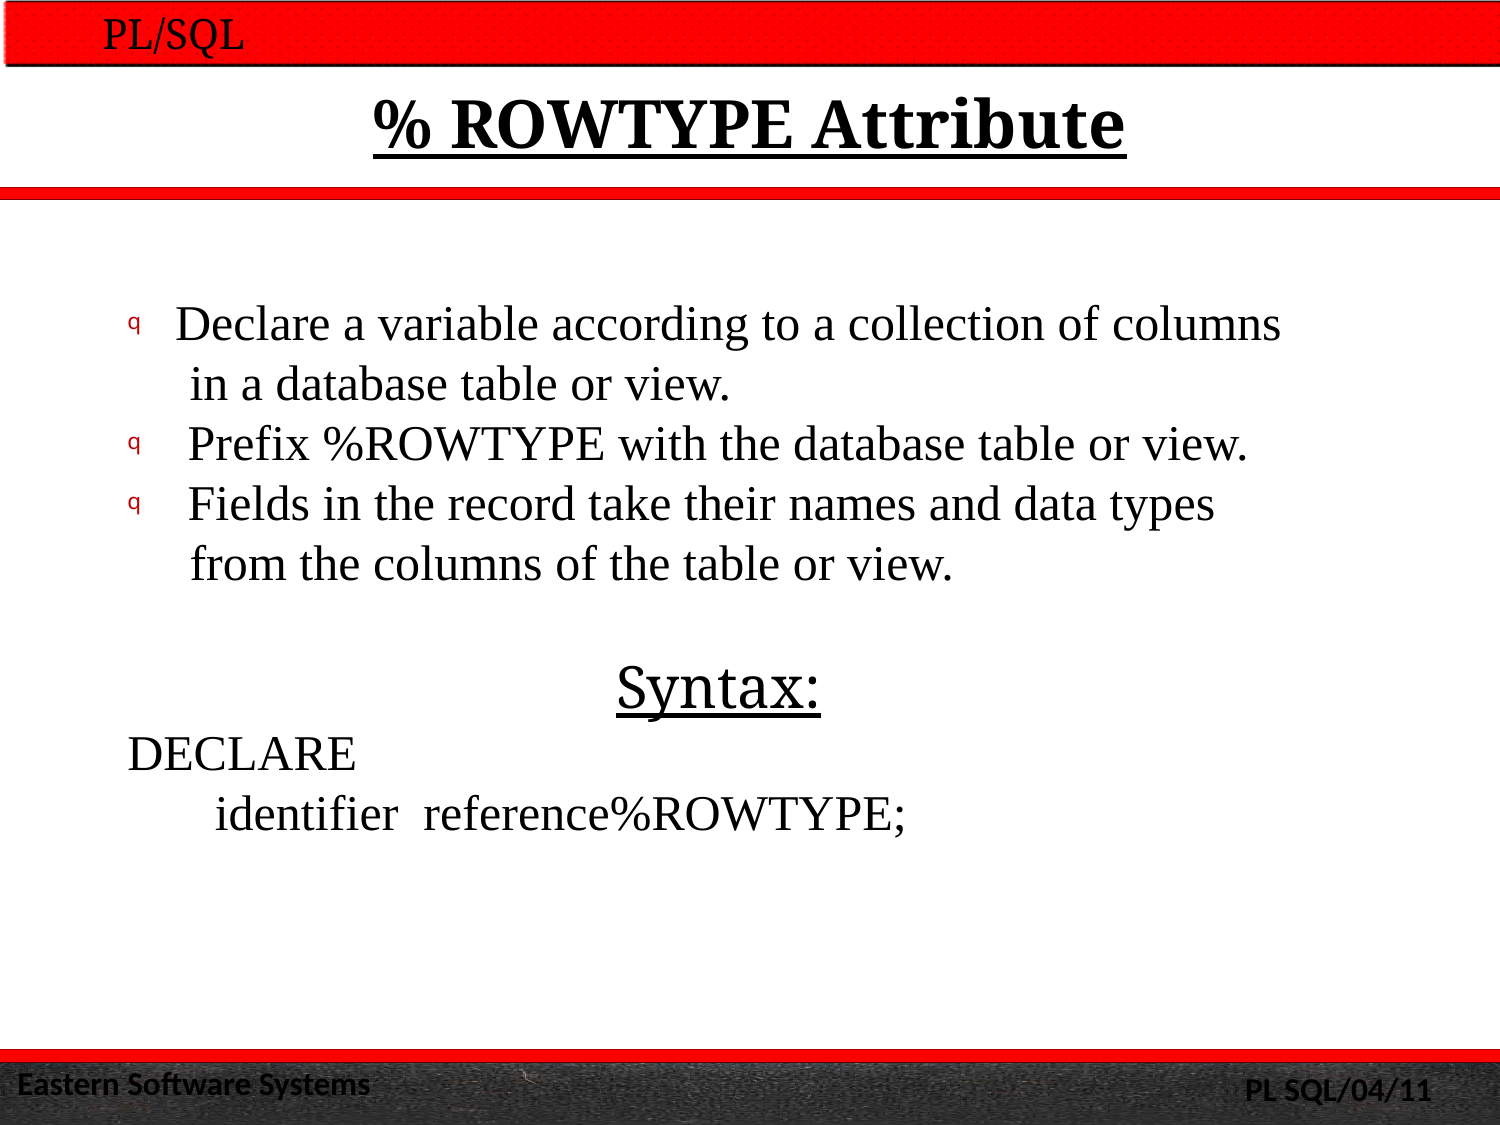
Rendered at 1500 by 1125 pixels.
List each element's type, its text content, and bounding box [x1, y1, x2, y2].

picture [0, 1049, 1500, 1125]
picture [0, 187, 1500, 200]
text_box % ROWTYPE Attribute [0, 74, 1500, 170]
text_box PL/SQL [87, 0, 288, 65]
text_box Declare a variable according to a collection of columns in a database table or view. Prefix %ROWTYPE with the database table or view. Fields in the record take their names and data types from the columns of the table or view. Syntax: DECLARE identifier reference%ROWTYPE; [112, 283, 1325, 969]
picture [0, 0, 1500, 69]
text_box Eastern Software Systems [2, 1054, 394, 1110]
text_box PL SQL/04/11 [480, 1060, 1500, 1125]
